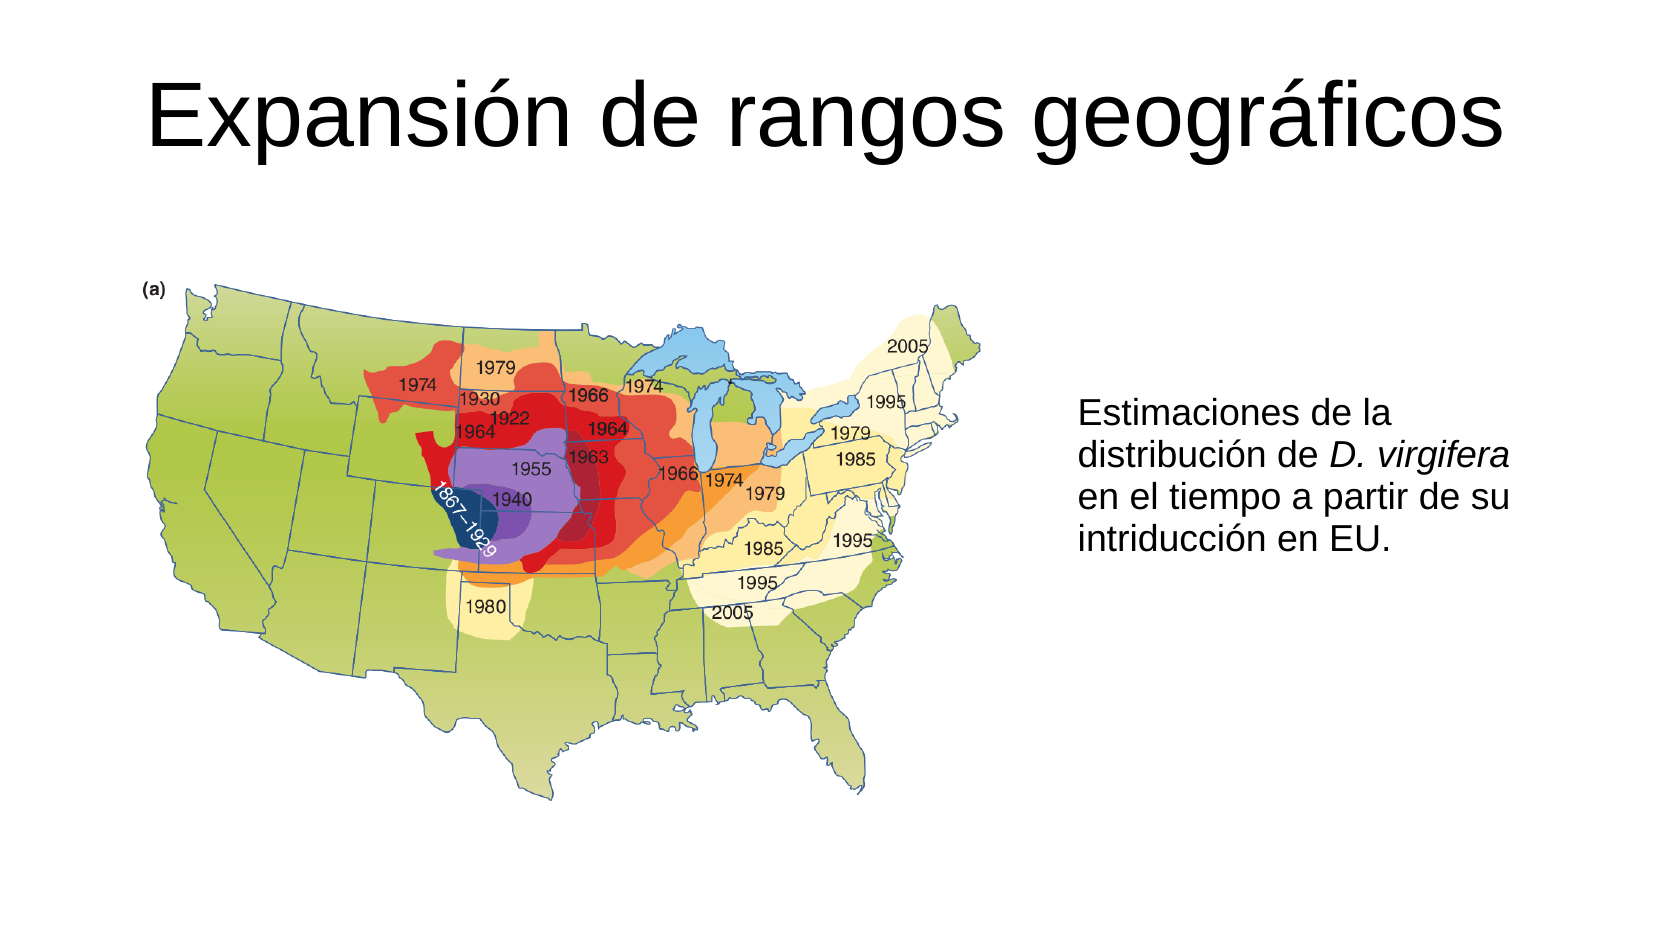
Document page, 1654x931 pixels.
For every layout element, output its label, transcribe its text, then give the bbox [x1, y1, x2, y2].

title Expansión de rangos geográficos [82, 37, 1571, 193]
picture [113, 265, 1004, 806]
text_box Estimaciones de la distribución de D. virgifera en el tiempo a partir de su intriducción en EU. [1062, 383, 1536, 567]
